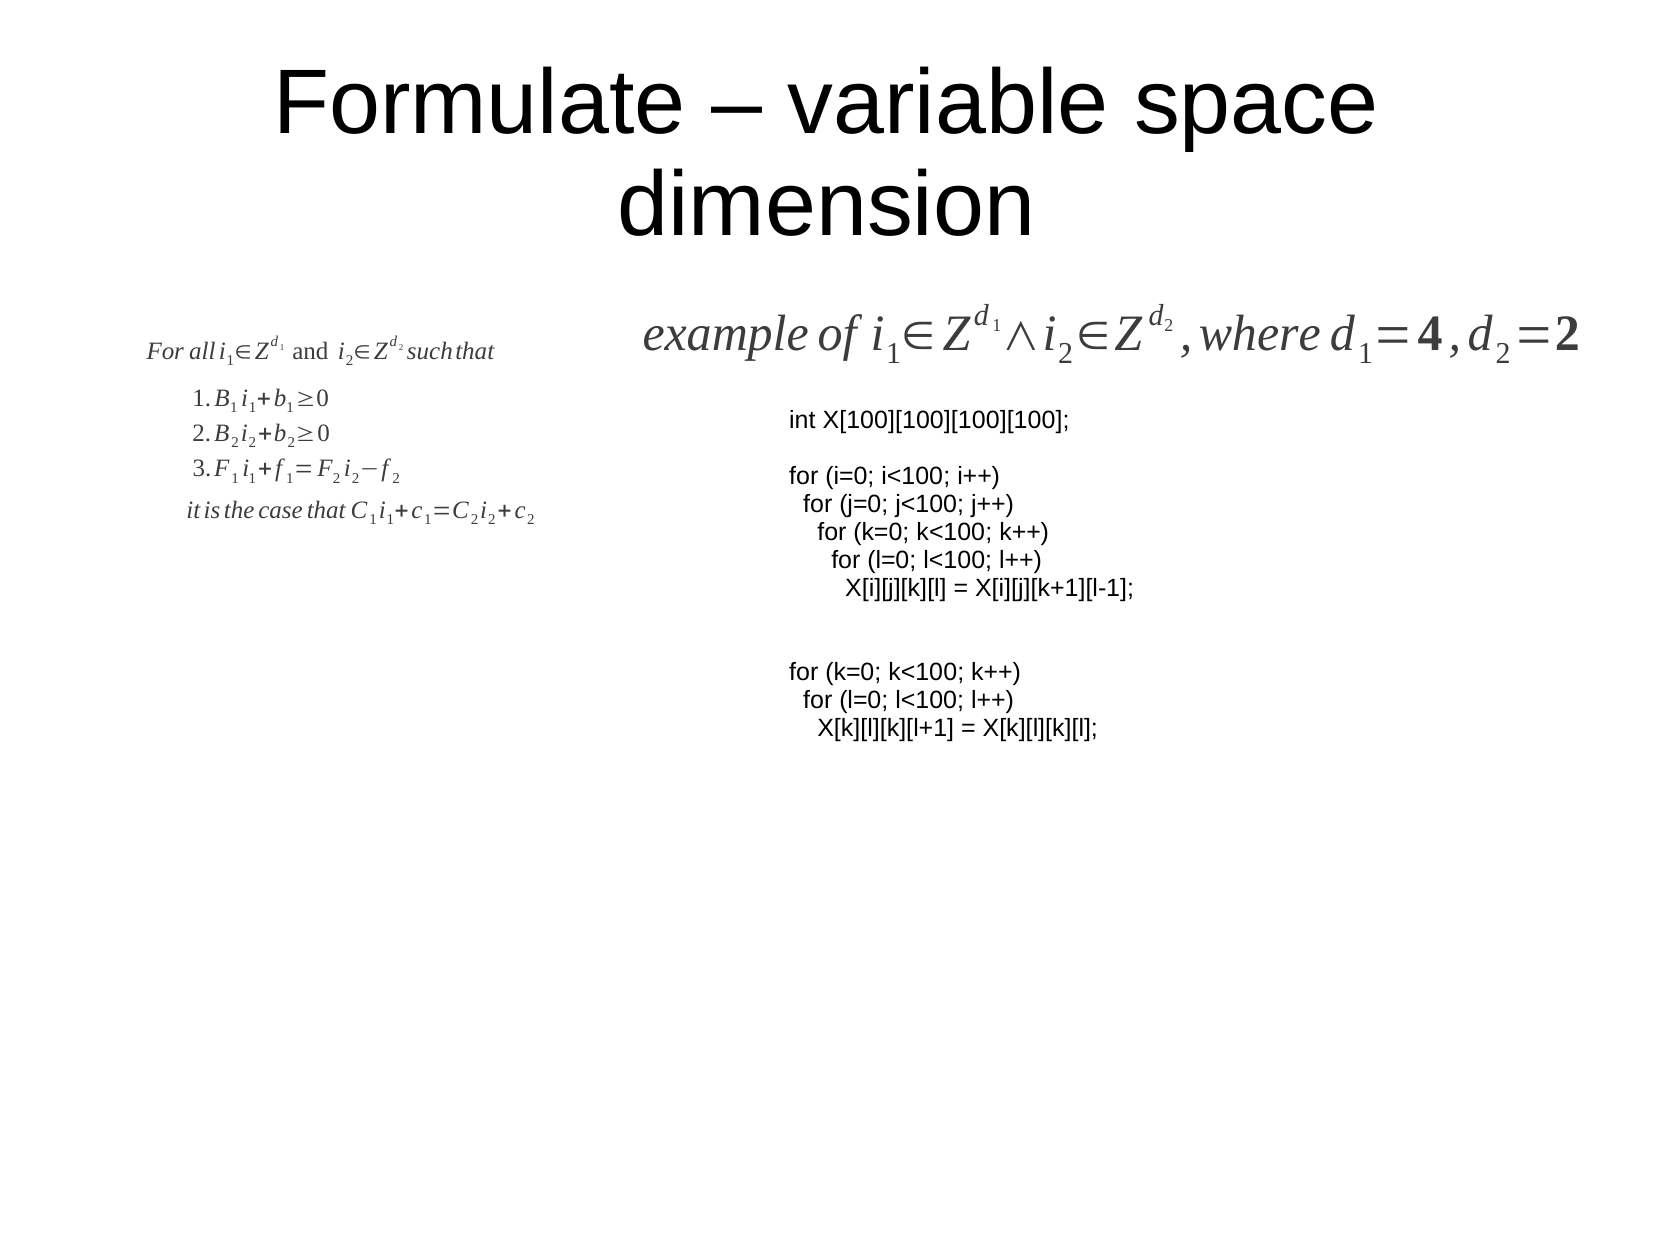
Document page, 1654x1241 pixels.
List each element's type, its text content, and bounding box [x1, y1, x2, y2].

chart [180, 496, 541, 528]
chart [186, 419, 336, 451]
title Formulate – variable space dimension [82, 49, 1571, 257]
chart [186, 384, 336, 416]
text_box int X[100][100][100][100]; for (i=0; i<100; i++) for (j=0; j<100; j++) for (k=0; k<100; k++) for (l=0; l<100; l++) X[i][j][k][l] = X[i][j][k+1][l-1]; for (k=0; k<100; k++) for (l=0; l<100; l++) X[k][l][k][l+1] = X[k][l][k][l]; [774, 398, 1214, 773]
chart [630, 296, 1592, 369]
chart [138, 332, 503, 368]
chart [186, 454, 407, 487]
